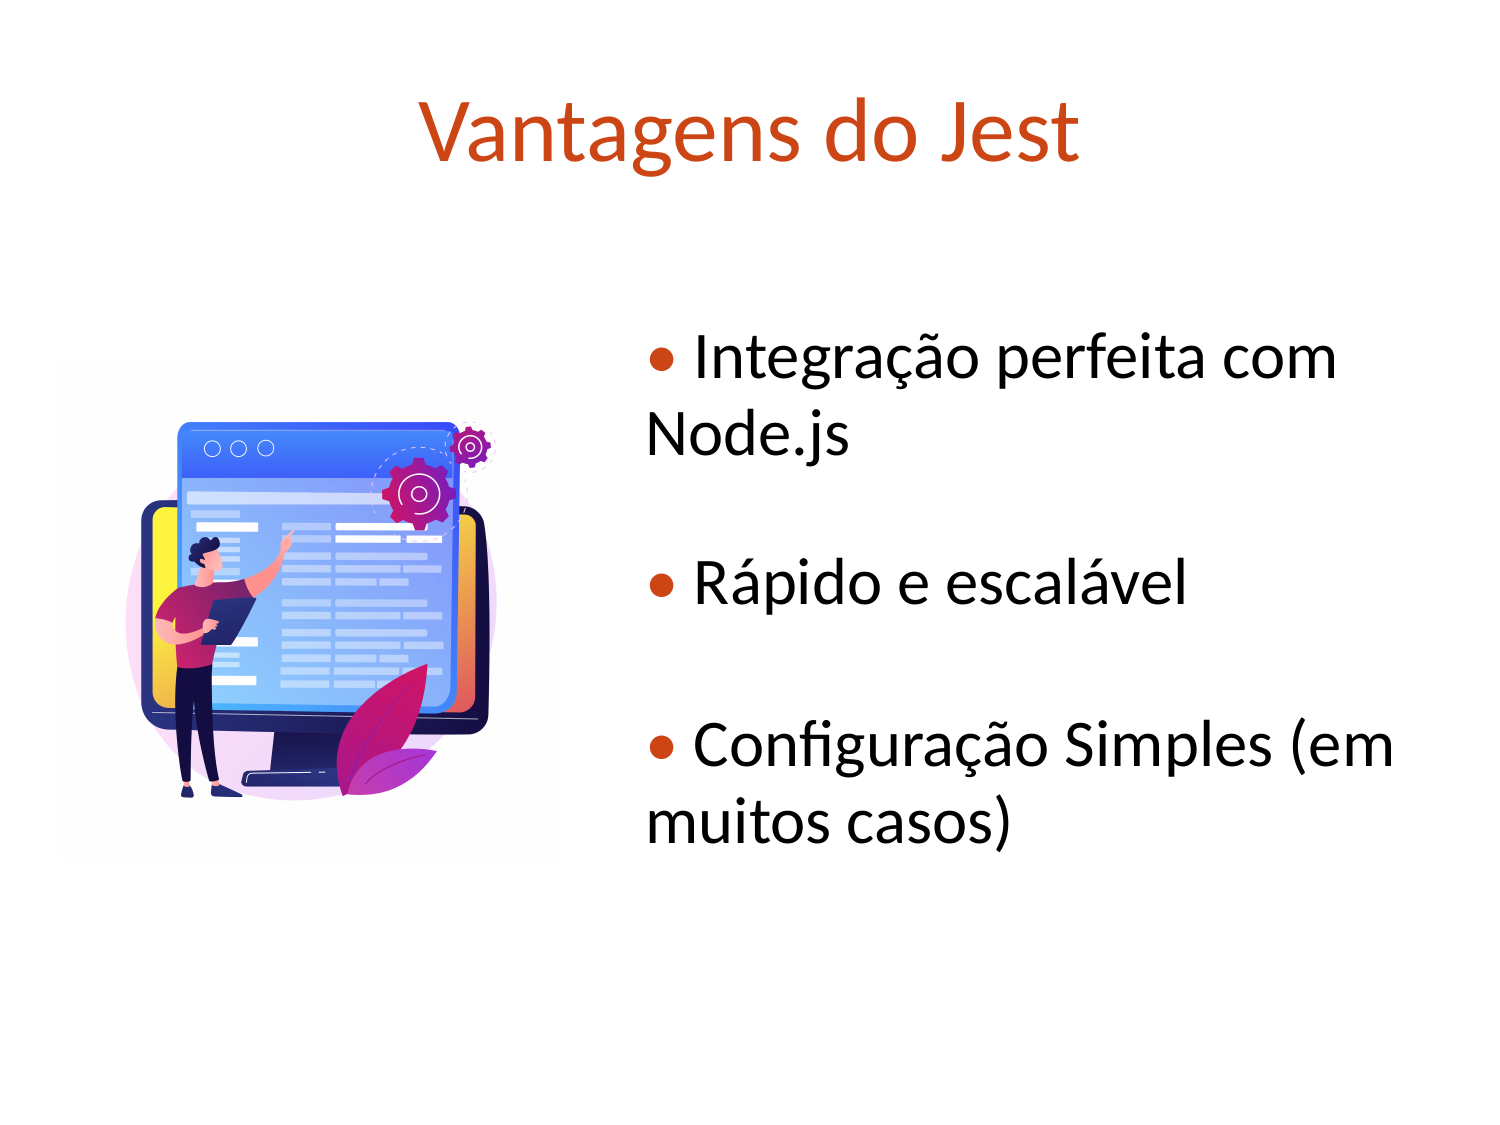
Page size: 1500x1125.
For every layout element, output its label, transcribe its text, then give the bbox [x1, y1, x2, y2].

title Vantagens do Jest [75, 45, 1425, 233]
picture [60, 360, 562, 862]
list • Integração perfeita com Node.js • Rápido e escalável • Configuração Simples (em muitos casos) [630, 311, 1425, 981]
